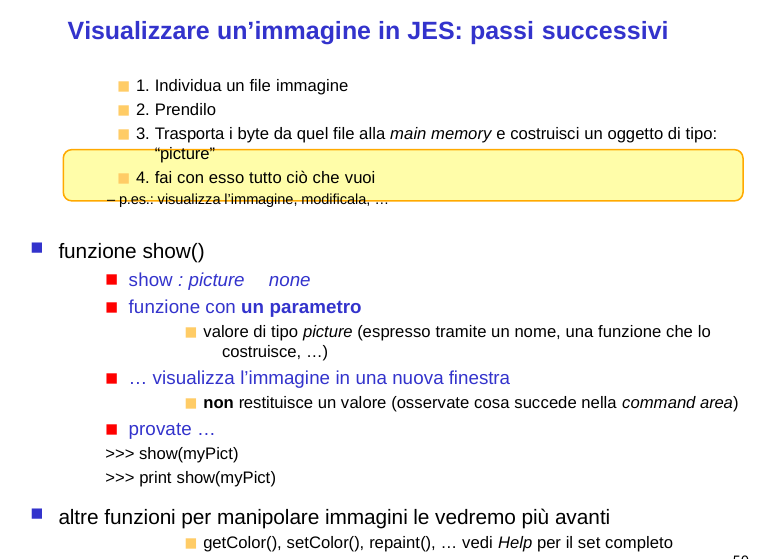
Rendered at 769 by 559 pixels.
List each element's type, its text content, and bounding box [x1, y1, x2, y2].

title Visualizzare un’immagine in JES: passi successivi [65, 12, 670, 47]
text_box 1. Individua un file immagine 2. Prendilo 3. Trasporta i byte da quel file alla main memory e costruisci un oggetto di tipo: “picture” 4. fai con esso tutto ciò che vuoi – p.es.: visualizza l’immagine, modificala, … funzione show() show : picture  none funzione con un parametro valore di tipo picture (espresso tramite un nome, una funzione che lo costruisce, …) … visualizza l’immagine in una nuova finestra non restituisce un valore (osservate cosa succede nella command area) provate … >>> show(myPict) >>> print show(myPict) altre funzioni per manipolare immagini le vedremo più avanti getColor(), setColor(), repaint(), … vedi Help per il set completo 50 [26, 69, 750, 531]
